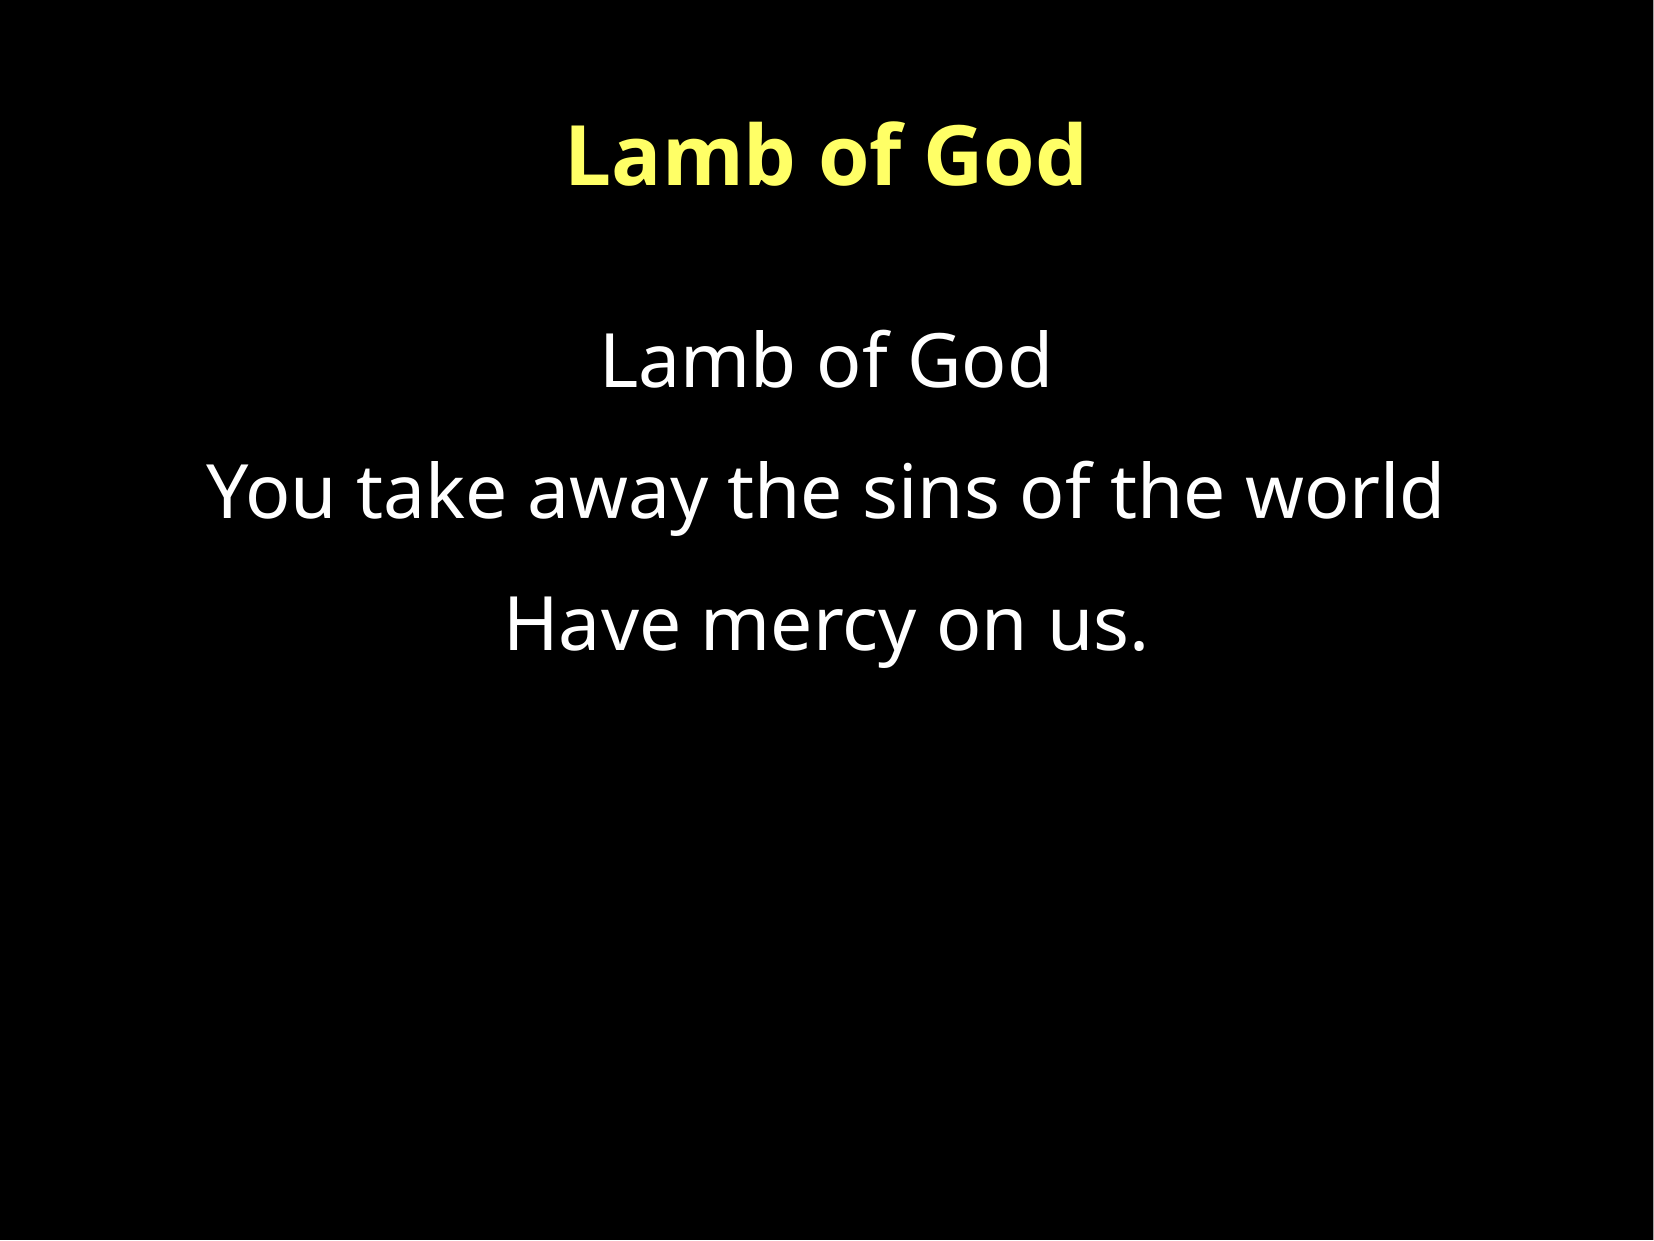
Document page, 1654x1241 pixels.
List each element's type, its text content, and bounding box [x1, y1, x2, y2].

title Lamb of God [82, 49, 1571, 257]
list Lamb of God You take away the sins of the world Have mercy on us. [0, 307, 1654, 1241]
